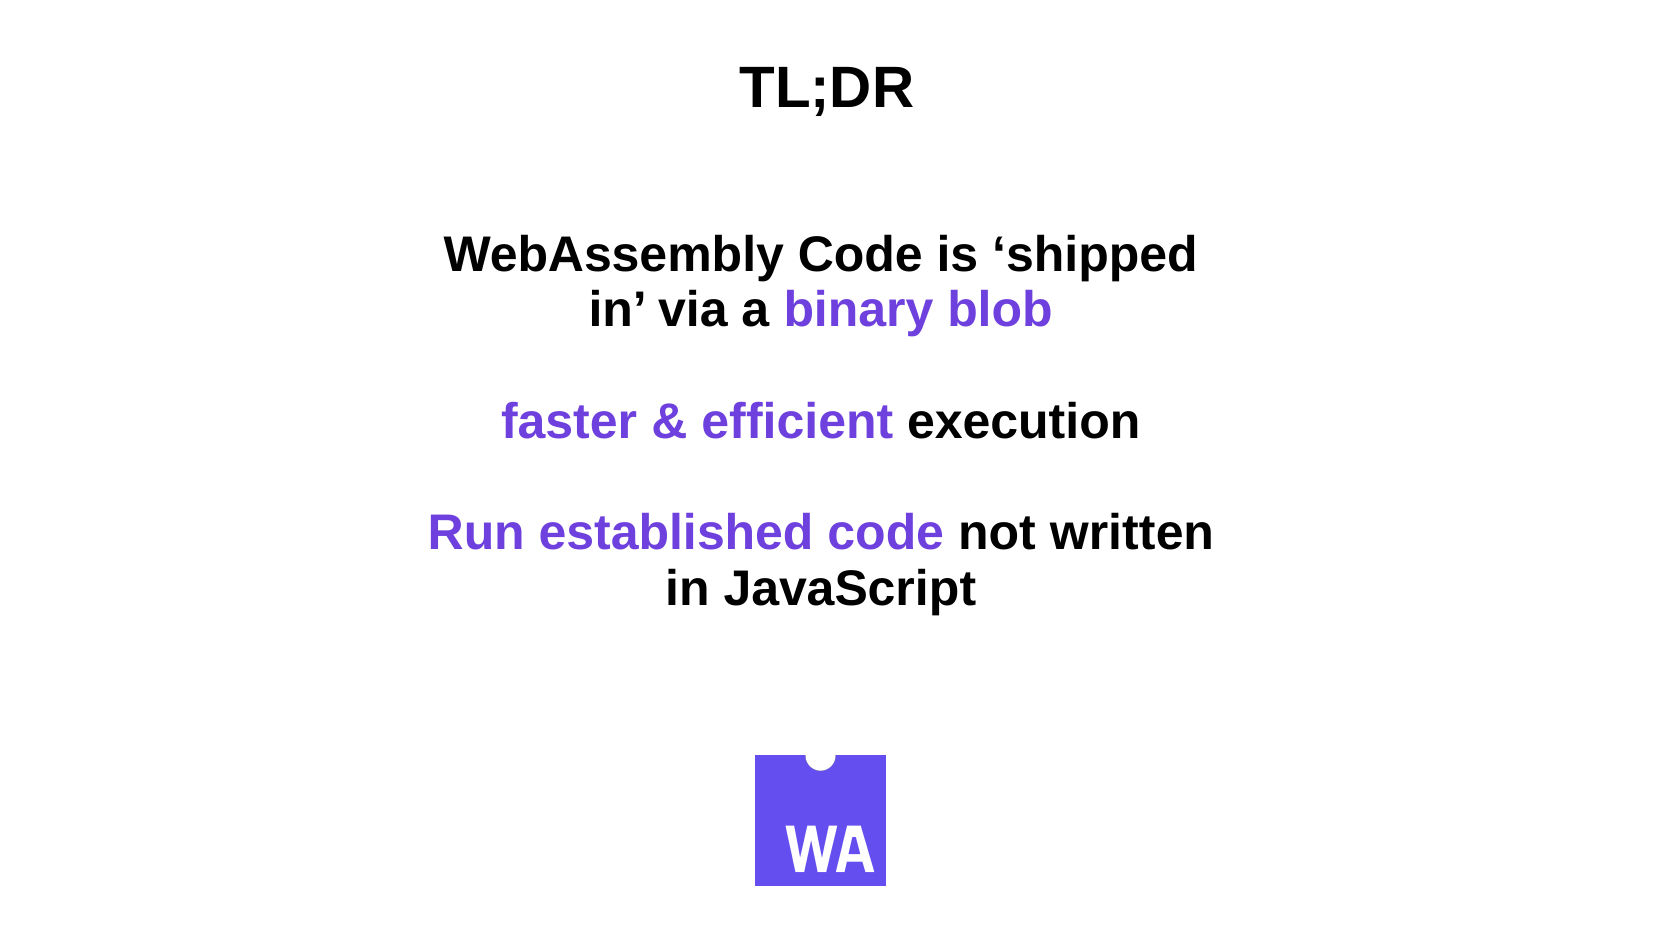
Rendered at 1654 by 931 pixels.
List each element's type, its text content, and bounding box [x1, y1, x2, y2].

text_box TL;DR [466, 47, 1188, 128]
text_box WebAssembly Code is ‘shipped in’ via a binary blob faster & efficient execution Run established code not written in JavaScript [395, 218, 1247, 680]
picture [755, 755, 886, 886]
